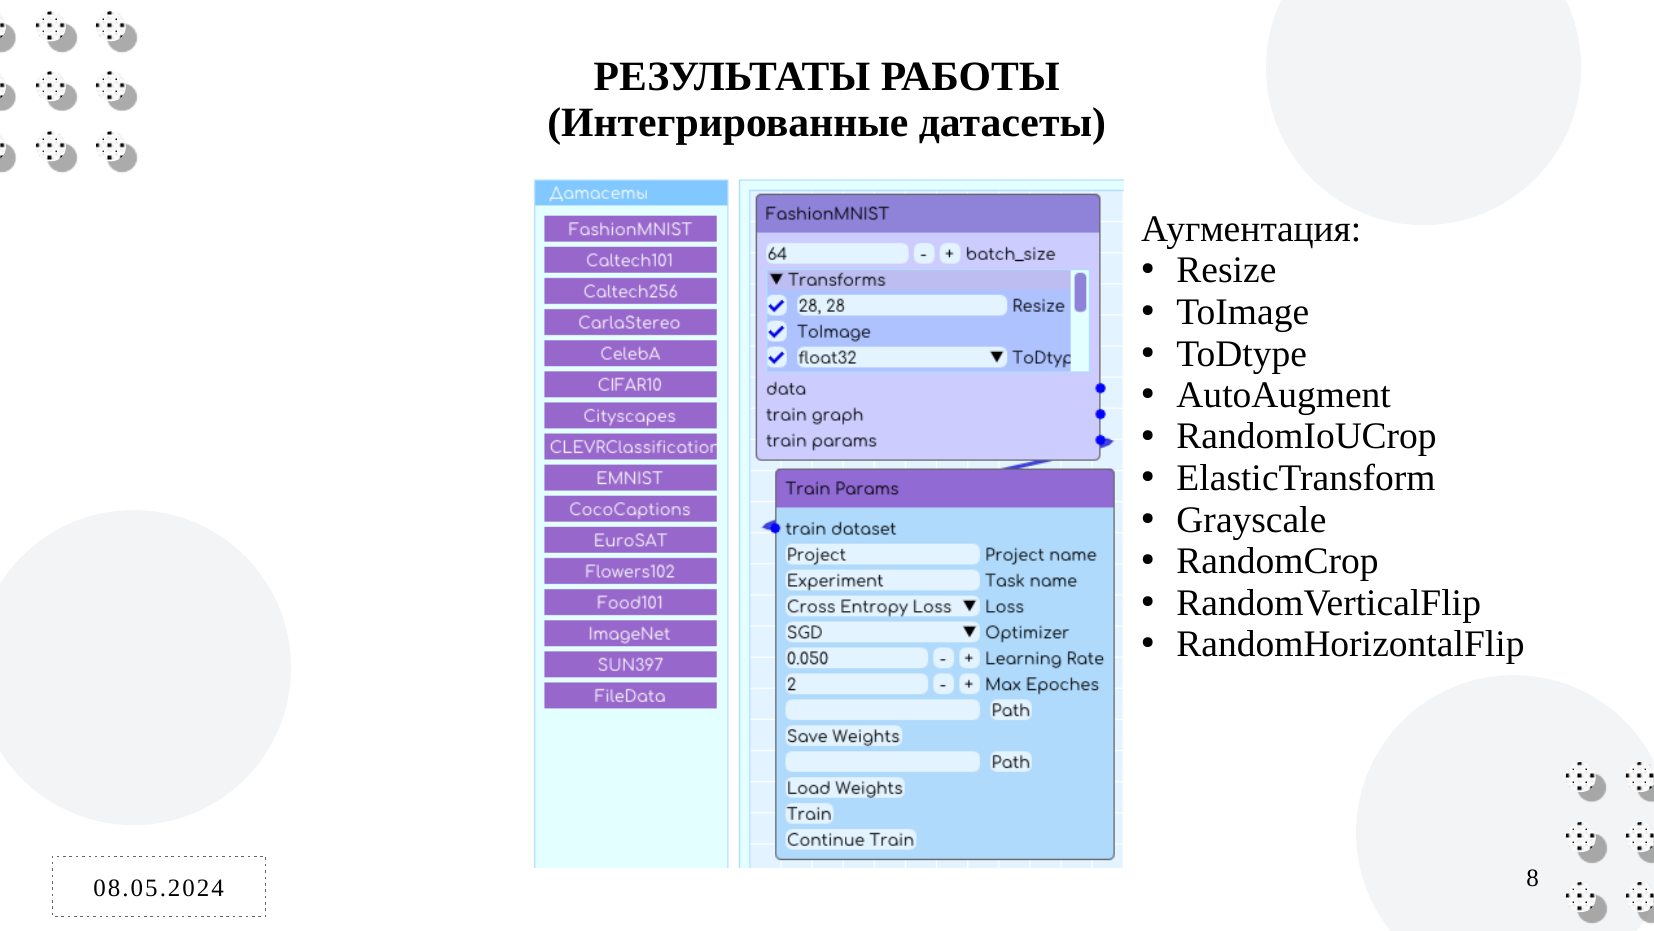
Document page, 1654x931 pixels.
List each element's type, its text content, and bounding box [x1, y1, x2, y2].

picture [35, 131, 67, 162]
picture [95, 71, 126, 102]
text_box Аугментация: Resize ToImage ToDtype AutoAugment RandomIoUCrop ElasticTransform Grayscale RandomCrop RandomVerticalFlip RandomHorizontalFlip [1126, 200, 1654, 851]
picture [1625, 882, 1654, 913]
picture [95, 131, 127, 162]
picture [0, 74, 6, 99]
text_box 08.05.2024 [52, 856, 266, 917]
text_box <number> [1535, 856, 1622, 916]
picture [35, 71, 66, 102]
picture [0, 14, 6, 39]
picture [529, 177, 1124, 868]
picture [95, 11, 126, 42]
picture [35, 11, 66, 42]
title РЕЗУЛЬТАТЫ РАБОТЫ (Интегрированные датасеты) [472, 21, 1182, 178]
picture [0, 134, 7, 159]
